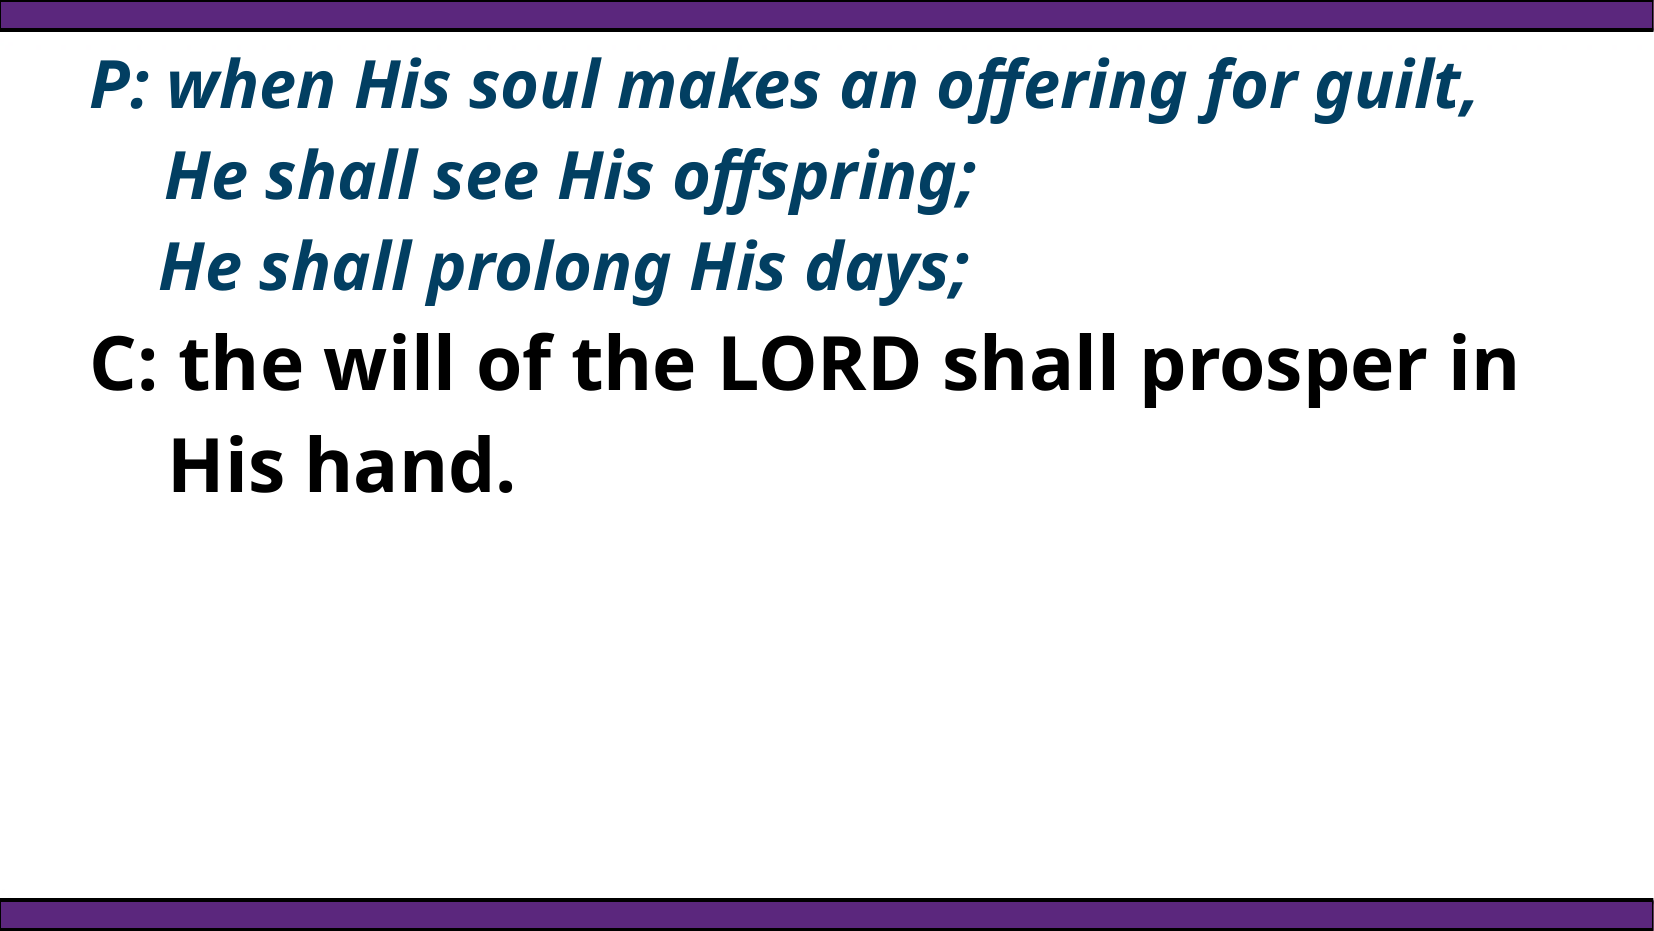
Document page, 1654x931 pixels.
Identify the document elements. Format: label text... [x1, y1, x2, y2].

text_box [0, 900, 1654, 931]
text_box [0, 0, 1654, 31]
text_box P: when His soul makes an offering for guilt, He shall see His offspring; He shall prolong His days; C: the will of the Lord shall prosper in His hand. [75, 30, 1576, 511]
picture [0, 31, 1654, 900]
